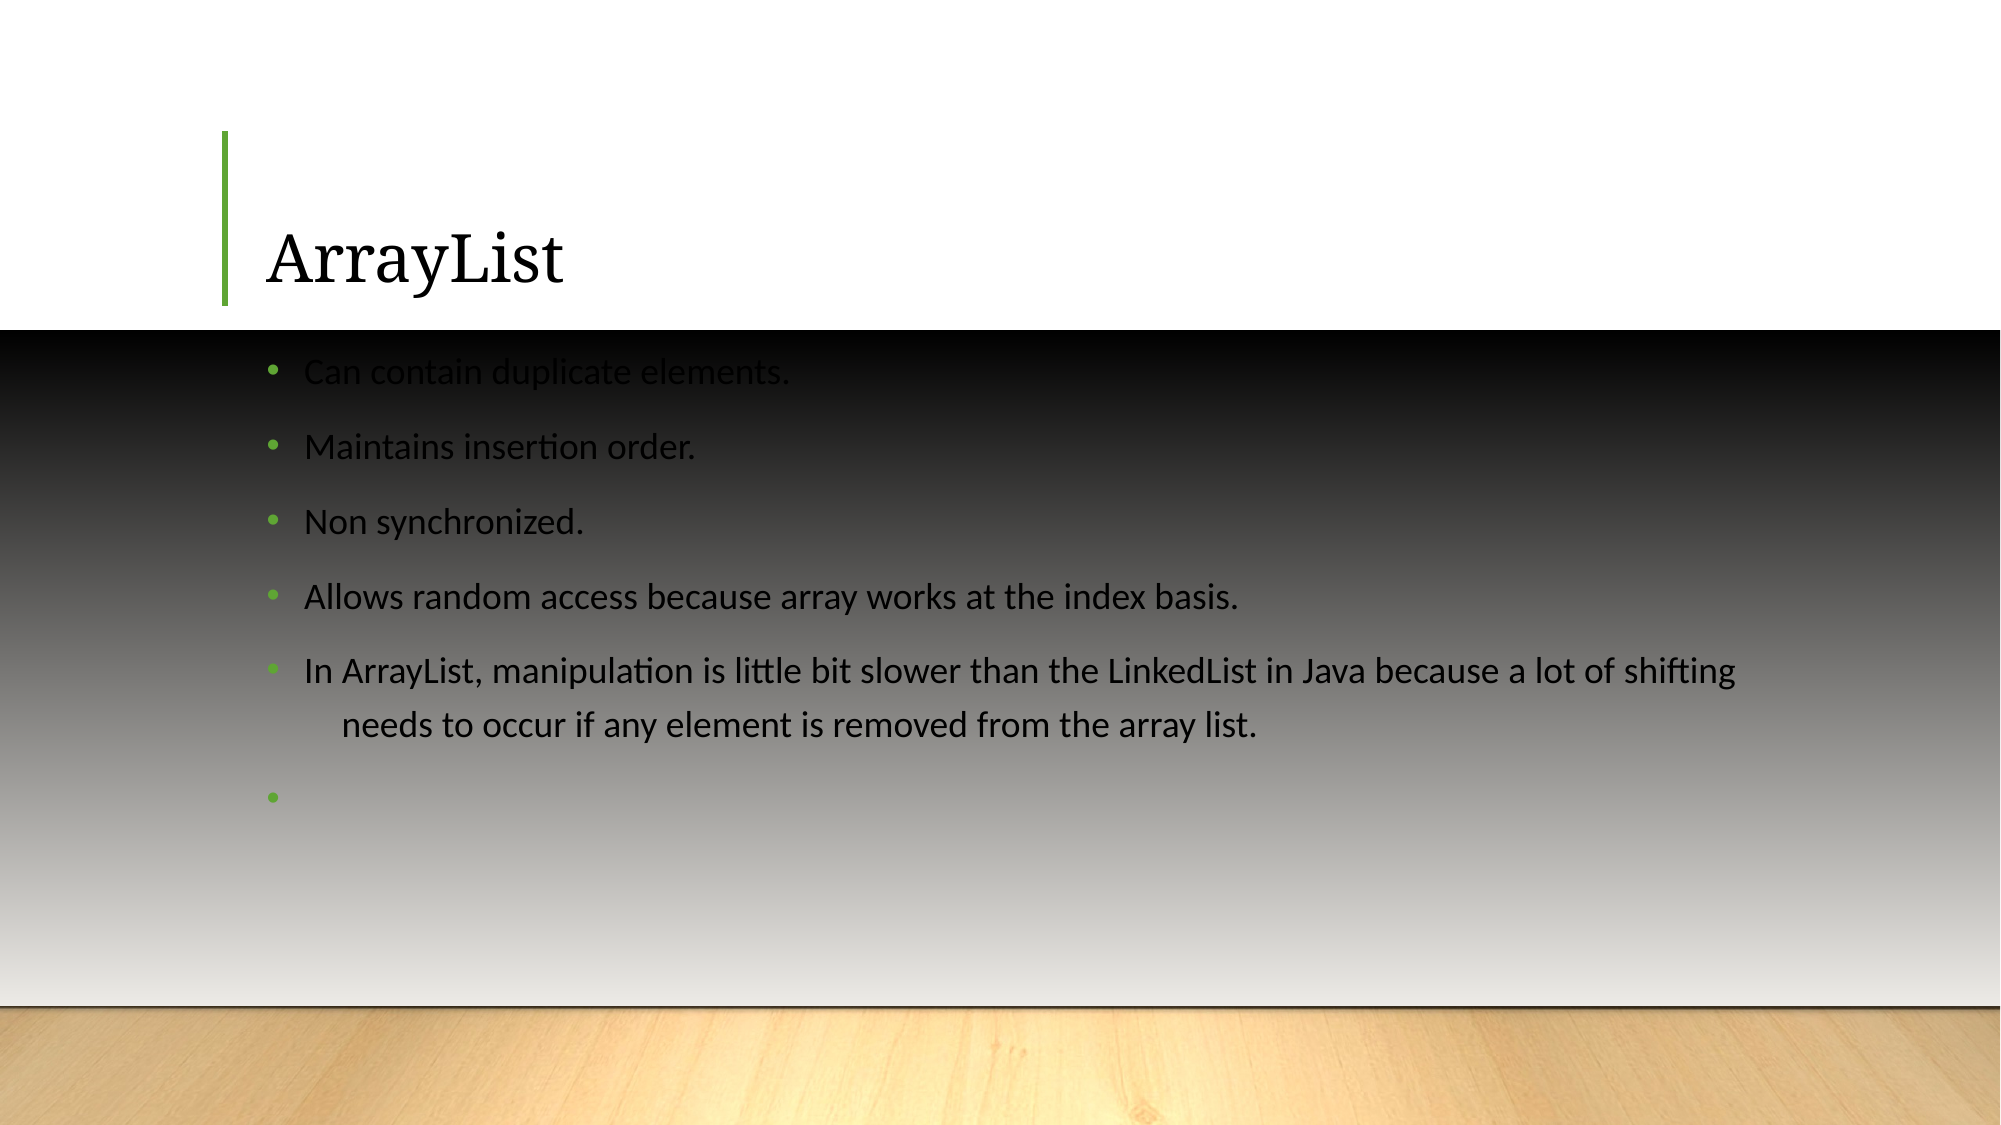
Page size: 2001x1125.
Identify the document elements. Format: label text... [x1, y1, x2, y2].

title ArrayList [251, 131, 1814, 305]
list Can contain duplicate elements. Maintains insertion order. Non synchronized. Allows random access because array works at the index basis. In ArrayList, manipulation is little bit slower than the LinkedList in Java because a lot of shifting needs to occur if any element is removed from the array list. [251, 330, 1814, 897]
